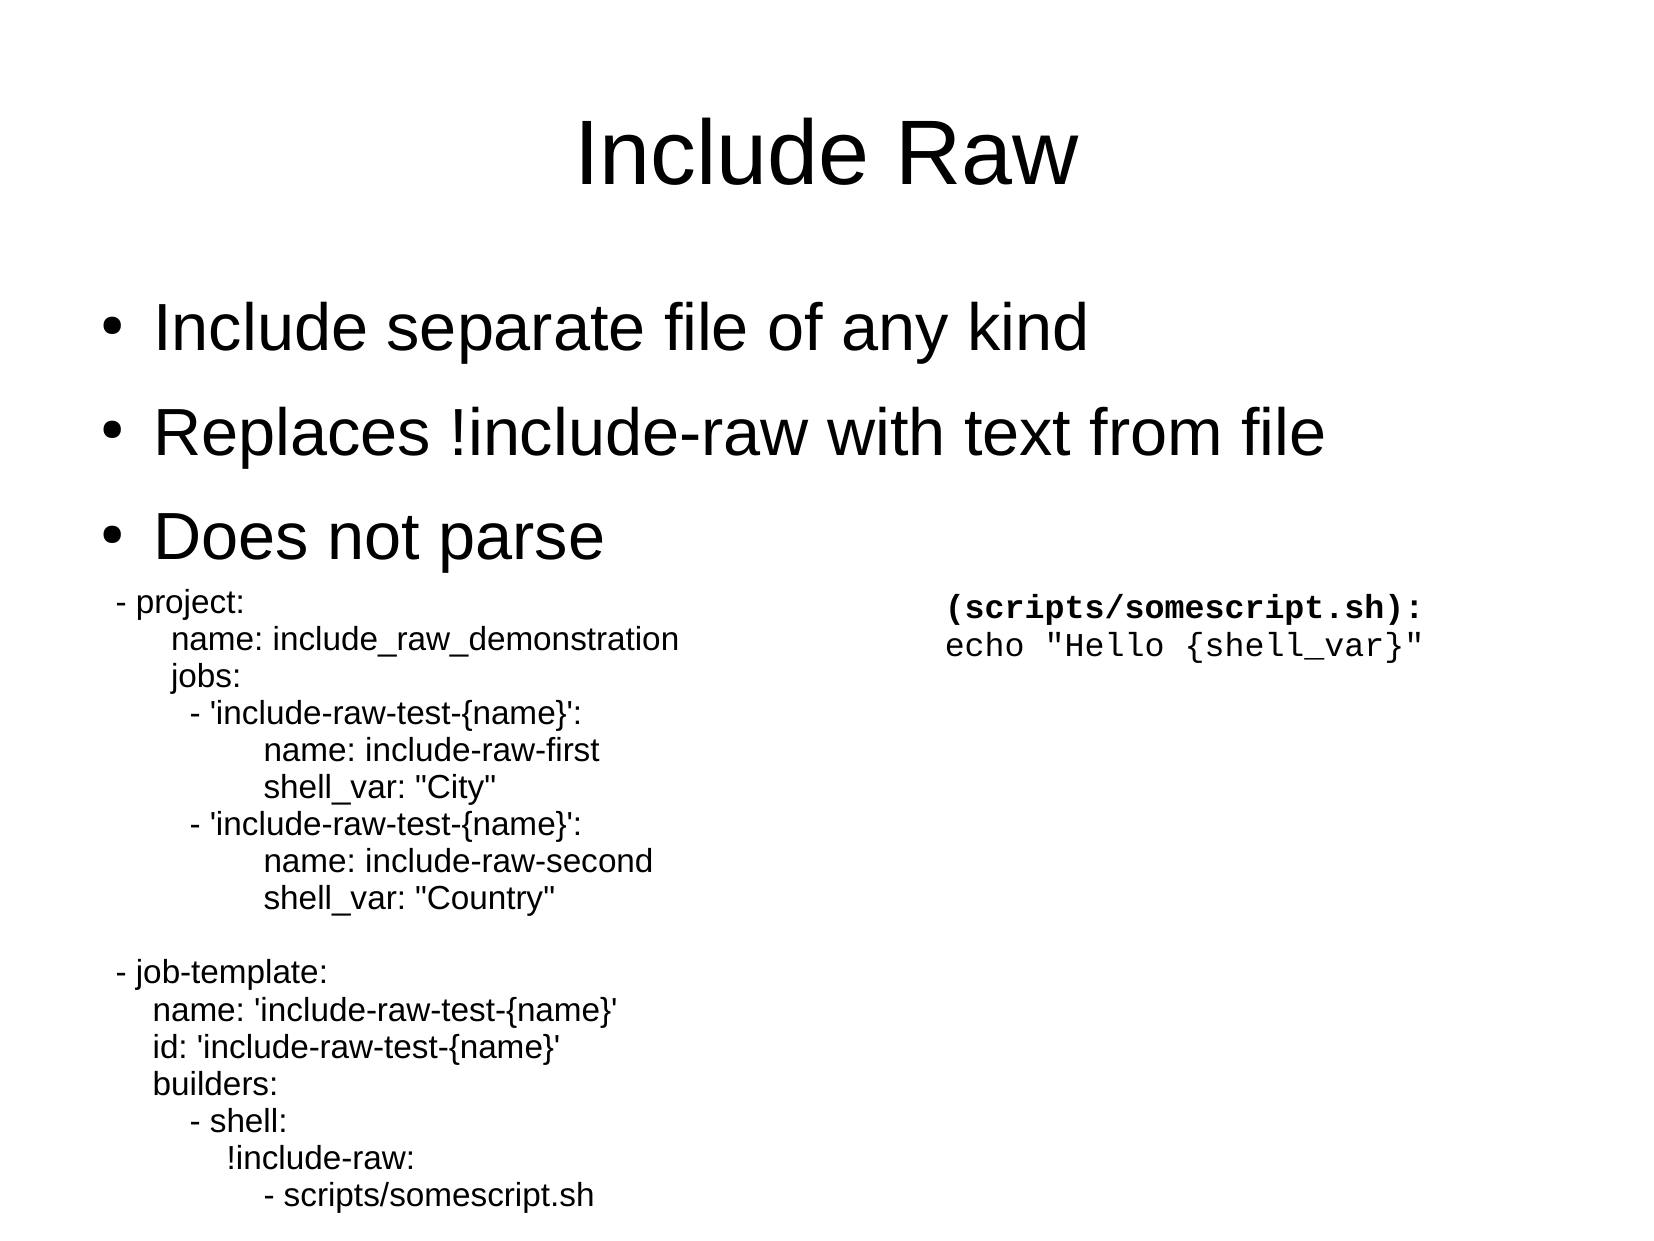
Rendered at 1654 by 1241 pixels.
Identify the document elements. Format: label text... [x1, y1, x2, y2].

list Include separate file of any kind Replaces !include-raw with text from file Does not parse [82, 290, 1571, 1010]
text_box - project: name: include_raw_demonstration jobs: - 'include-raw-test-{name}': name: include-raw-first shell_var: "City" - 'include-raw-test-{name}': name: include-raw-second shell_var: "Country" - job-template: name: 'include-raw-test-{name}' id: 'include-raw-test-{name}' builders: - shell: !include-raw: - scripts/somescript.sh [100, 576, 696, 1221]
text_box (scripts/somescript.sh): echo "Hello {shell_var}" [930, 583, 1546, 781]
title Include Raw [82, 49, 1571, 257]
